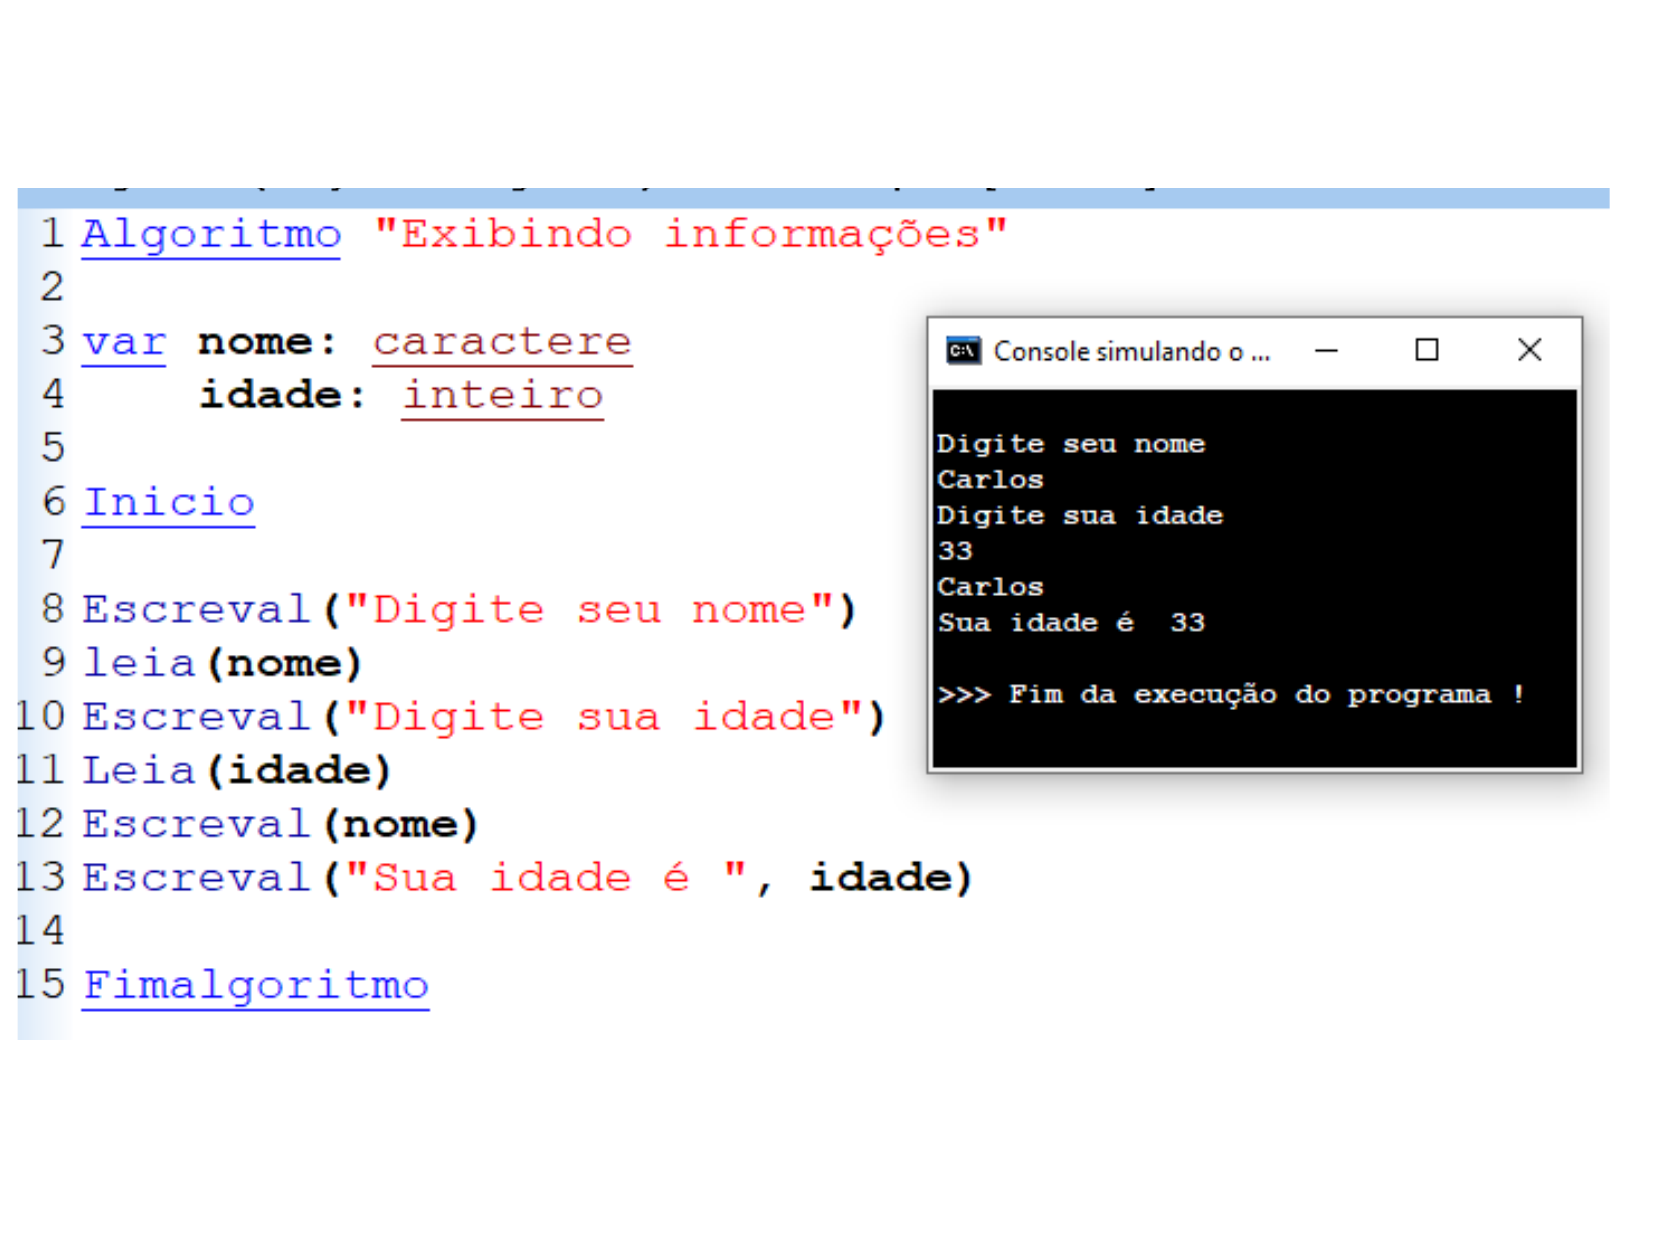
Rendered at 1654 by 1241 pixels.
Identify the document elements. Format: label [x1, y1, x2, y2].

picture [17, 188, 1610, 1040]
